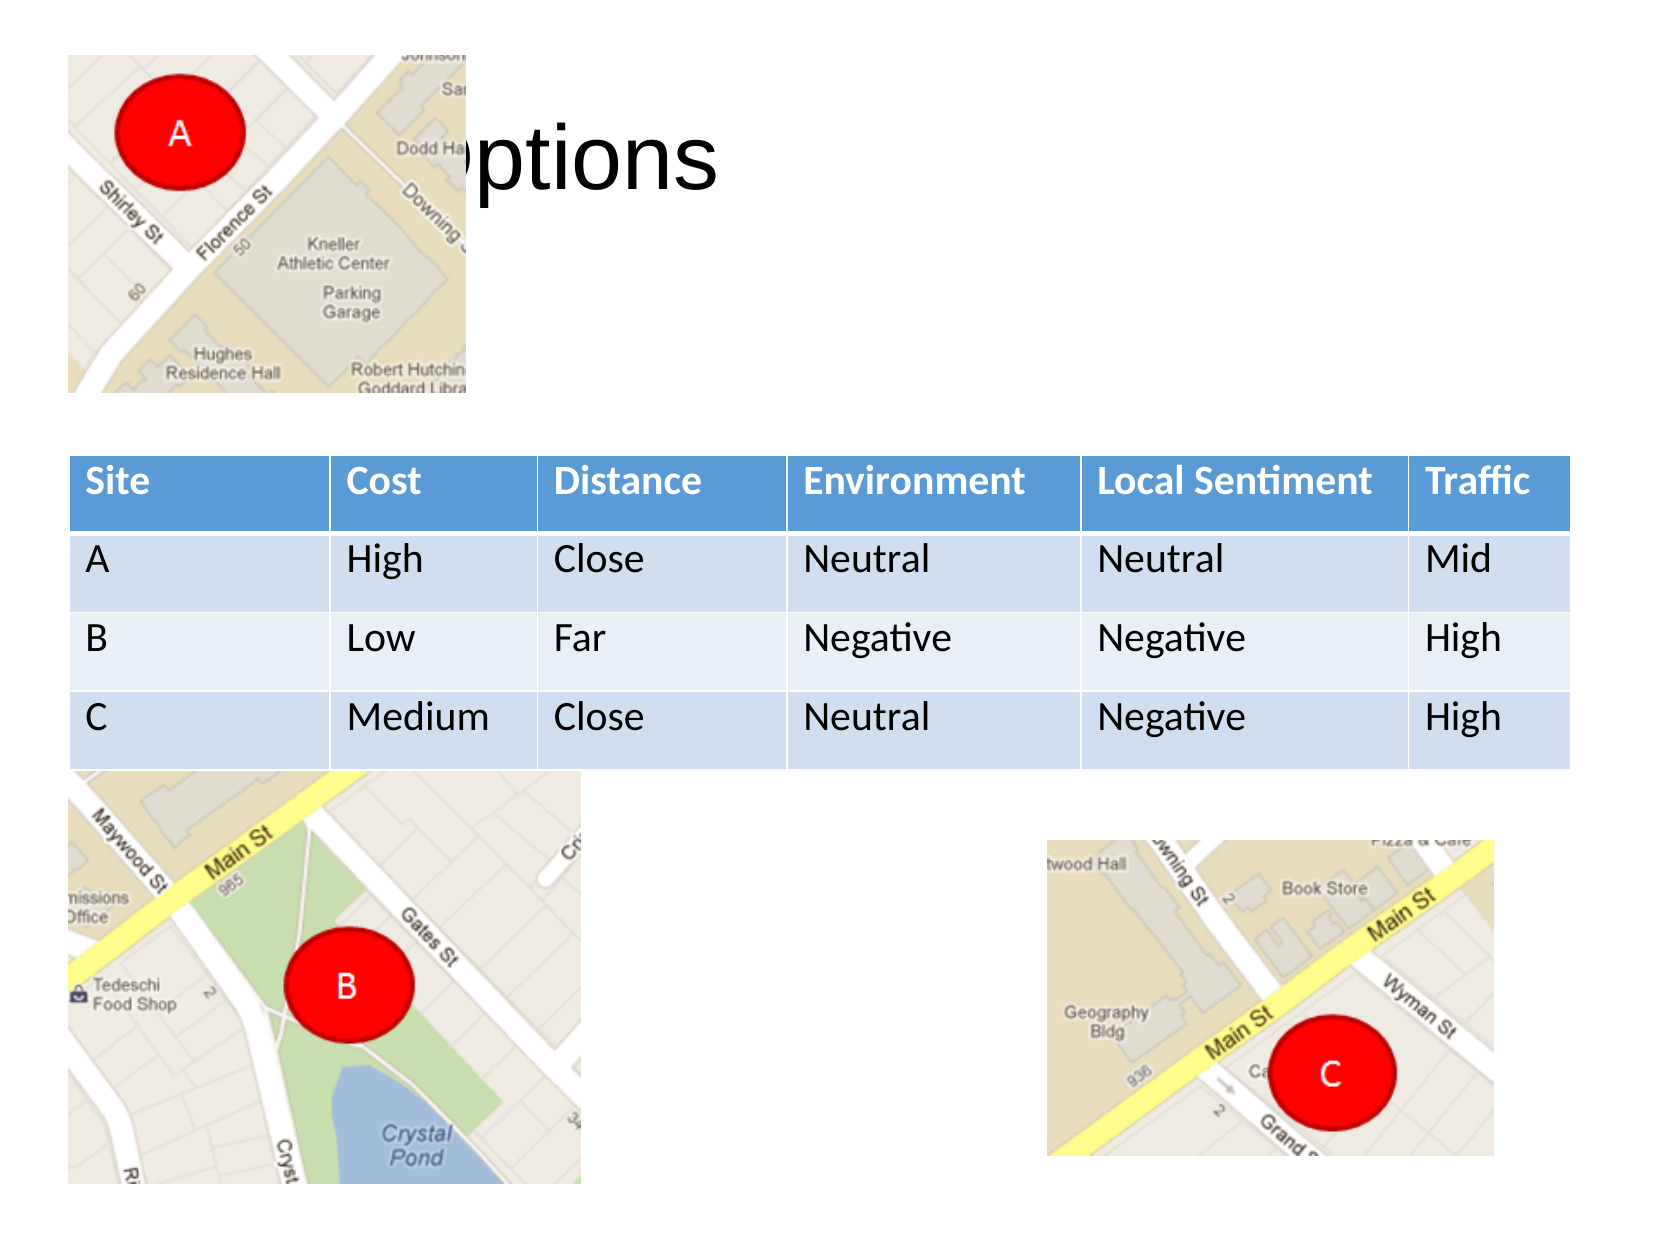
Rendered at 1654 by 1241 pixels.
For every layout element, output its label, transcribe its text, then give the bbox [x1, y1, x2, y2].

table_header Cost [331, 456, 537, 531]
picture [68, 55, 466, 393]
table_cell Close [538, 692, 786, 769]
table_cell Negative [1082, 692, 1408, 769]
table_header Site [70, 456, 329, 531]
table_cell High [1409, 613, 1570, 690]
table_cell Close [538, 536, 786, 612]
table_cell C [70, 692, 329, 769]
table_cell Neutral [1082, 536, 1408, 612]
table_cell Negative [1082, 613, 1408, 690]
table_cell Medium [331, 692, 537, 769]
table_cell Far [538, 613, 786, 690]
table_cell Negative [788, 613, 1080, 690]
table_cell Low [331, 613, 537, 690]
table_header Traffic [1409, 456, 1570, 531]
table_cell Neutral [788, 536, 1080, 612]
table_cell B [70, 613, 329, 690]
table_header Distance [538, 456, 786, 531]
table_cell High [331, 536, 537, 612]
picture [1047, 840, 1494, 1156]
table_cell Mid [1409, 536, 1570, 612]
title Identify Options [82, 49, 1571, 257]
picture [68, 771, 581, 1184]
table_header Local Sentiment [1082, 456, 1408, 531]
table_cell Neutral [788, 692, 1080, 769]
table_cell A [70, 536, 329, 612]
table_cell High [1409, 692, 1570, 769]
table_header Environment [788, 456, 1080, 531]
